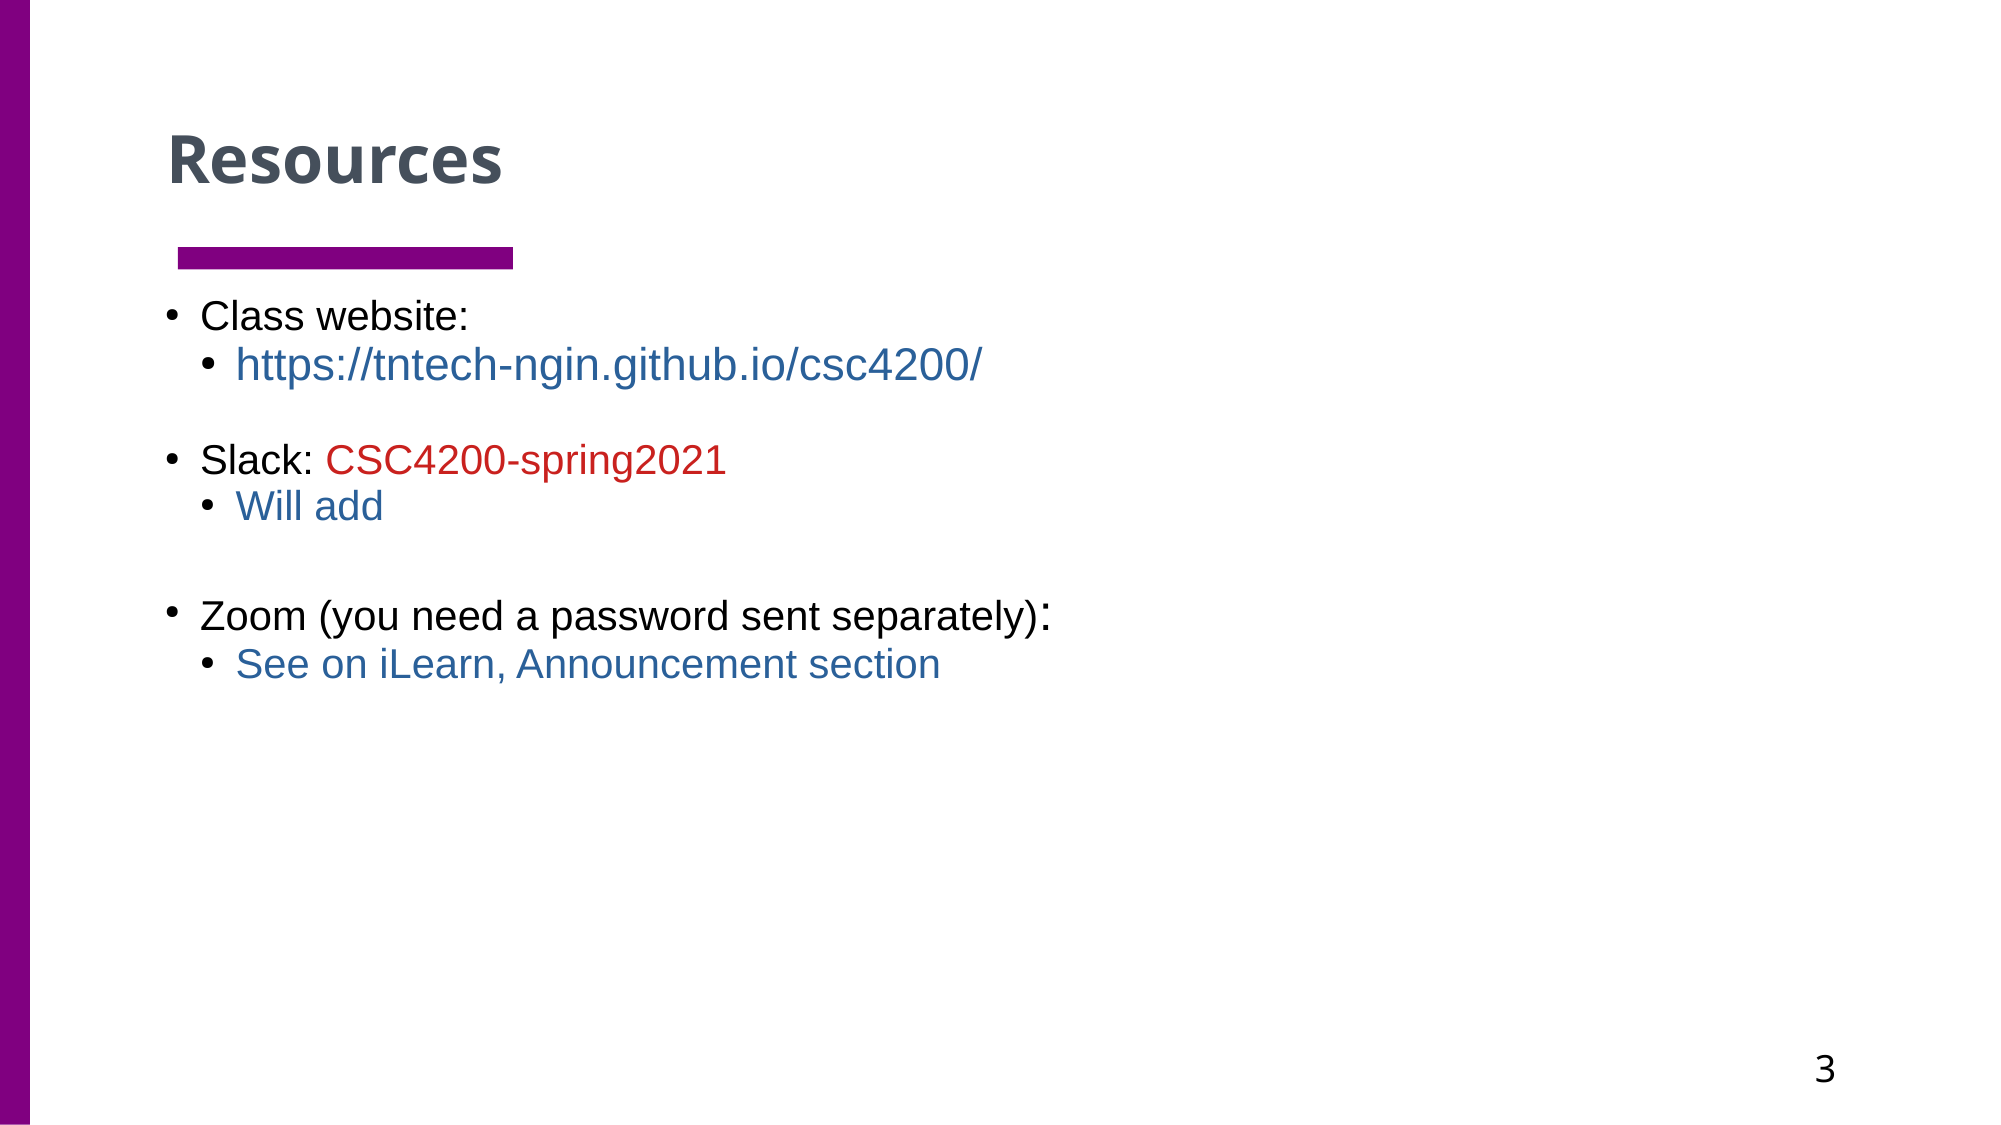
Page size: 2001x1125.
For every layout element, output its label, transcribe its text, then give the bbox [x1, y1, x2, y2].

text_box Resources [151, 0, 1849, 212]
text_box Class website: https://tntech-ngin.github.io/csc4200/ Slack: CSC4200-spring2021 Will add Zoom (you need a password sent separately): See on iLearn, Announcement section [150, 285, 1885, 1103]
